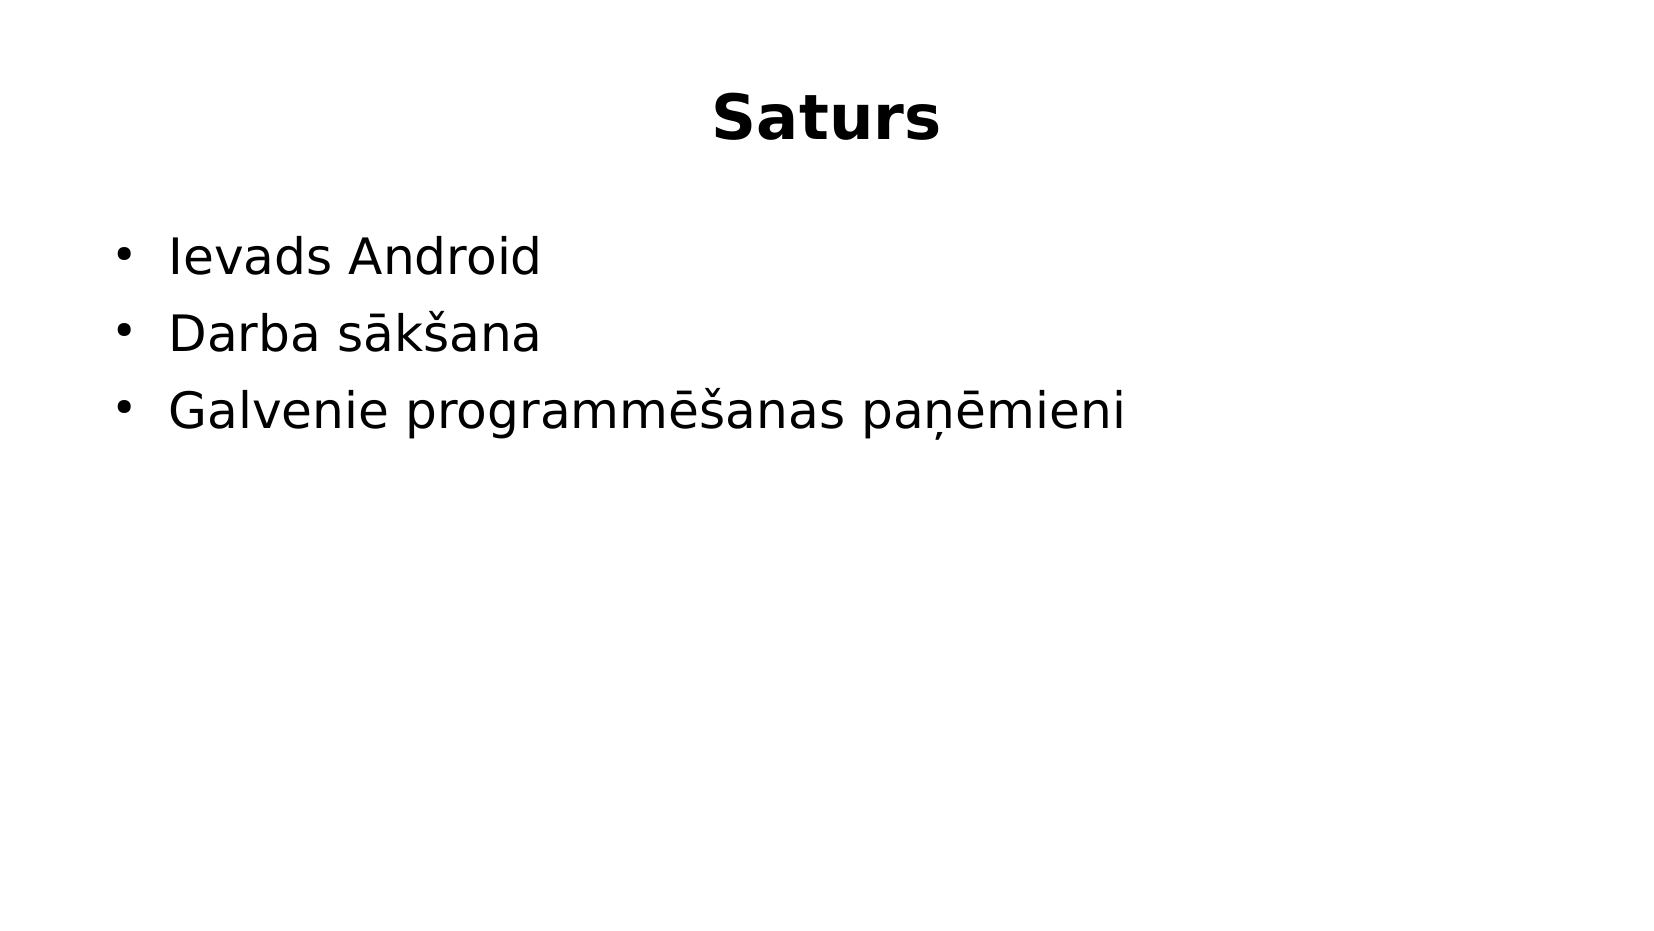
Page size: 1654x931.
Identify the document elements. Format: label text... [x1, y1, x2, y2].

list Ievads Android Darba sākšana Galvenie programmēšanas paņēmieni [82, 217, 1571, 831]
title Saturs [82, 37, 1571, 193]
